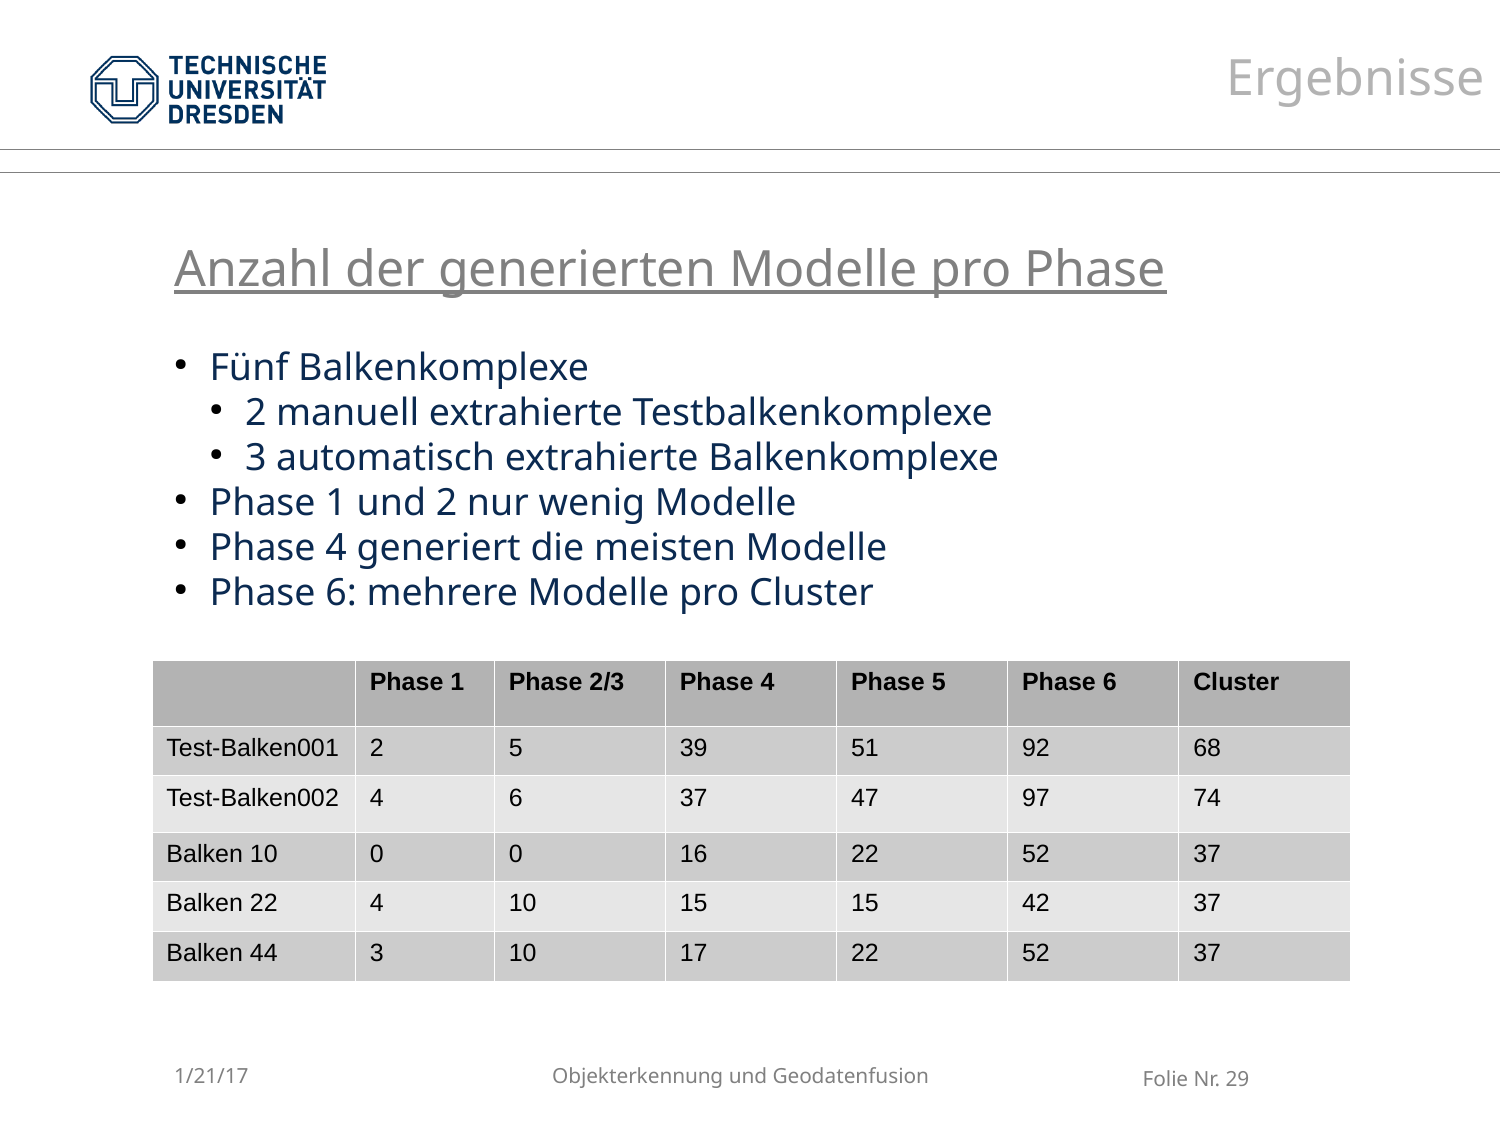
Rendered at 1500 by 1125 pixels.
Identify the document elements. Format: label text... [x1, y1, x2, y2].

table_cell 10 [495, 932, 665, 981]
table_cell 97 [1008, 776, 1178, 832]
table_cell Test-Balken001 [153, 727, 355, 775]
table_header Phase 2/3 [495, 661, 665, 726]
table_cell 3 [356, 932, 494, 981]
table_cell 0 [356, 833, 494, 881]
text_box Ergebnisse [702, 37, 1500, 113]
text_box Fünf Balkenkomplexe 2 manuell extrahierte Testbalkenkomplexe 3 automatisch extrahierte Balkenkomplexe Phase 1 und 2 nur wenig Modelle Phase 4 generiert die meisten Modelle Phase 6: mehrere Modelle pro Cluster [159, 290, 1384, 735]
table_cell 5 [495, 727, 665, 775]
table_cell 37 [1179, 882, 1350, 931]
table_header Phase 4 [666, 661, 836, 726]
picture [90, 54, 326, 124]
text_box Anzahl der generierten Modelle pro Phase [159, 172, 1500, 360]
table_cell 47 [837, 776, 1007, 832]
table_cell 10 [495, 882, 665, 931]
table_cell 74 [1179, 776, 1350, 832]
table_header Cluster [1179, 661, 1350, 726]
table_header Phase 6 [1008, 661, 1178, 726]
table_cell 16 [666, 833, 836, 881]
table_cell 6 [495, 776, 665, 832]
table_cell 51 [837, 727, 1007, 775]
table_cell 37 [666, 776, 836, 832]
table_header Phase 5 [837, 661, 1007, 726]
table_header Phase 1 [356, 661, 494, 726]
table_cell 52 [1008, 932, 1178, 981]
table_cell Balken 10 [153, 833, 355, 881]
table_cell Balken 22 [153, 882, 355, 931]
table_cell Balken 44 [153, 932, 355, 981]
table_cell 42 [1008, 882, 1178, 931]
table_cell 4 [356, 776, 494, 832]
table_cell 22 [837, 833, 1007, 881]
table_cell 15 [666, 882, 836, 931]
table_cell 37 [1179, 833, 1350, 881]
table_cell 39 [666, 727, 836, 775]
table_cell 37 [1179, 932, 1350, 981]
table_cell Test-Balken002 [153, 776, 355, 832]
table_cell 17 [666, 932, 836, 981]
table_cell 22 [837, 932, 1007, 981]
text_box 1/21/17 [159, 1045, 509, 1106]
table_cell 4 [356, 882, 494, 931]
table_cell 2 [356, 727, 494, 775]
table_cell 0 [495, 833, 665, 881]
table_cell 15 [837, 882, 1007, 931]
table_cell 68 [1179, 727, 1350, 775]
table_header [153, 661, 355, 726]
table_cell 92 [1008, 727, 1178, 775]
table_cell 52 [1008, 833, 1178, 881]
